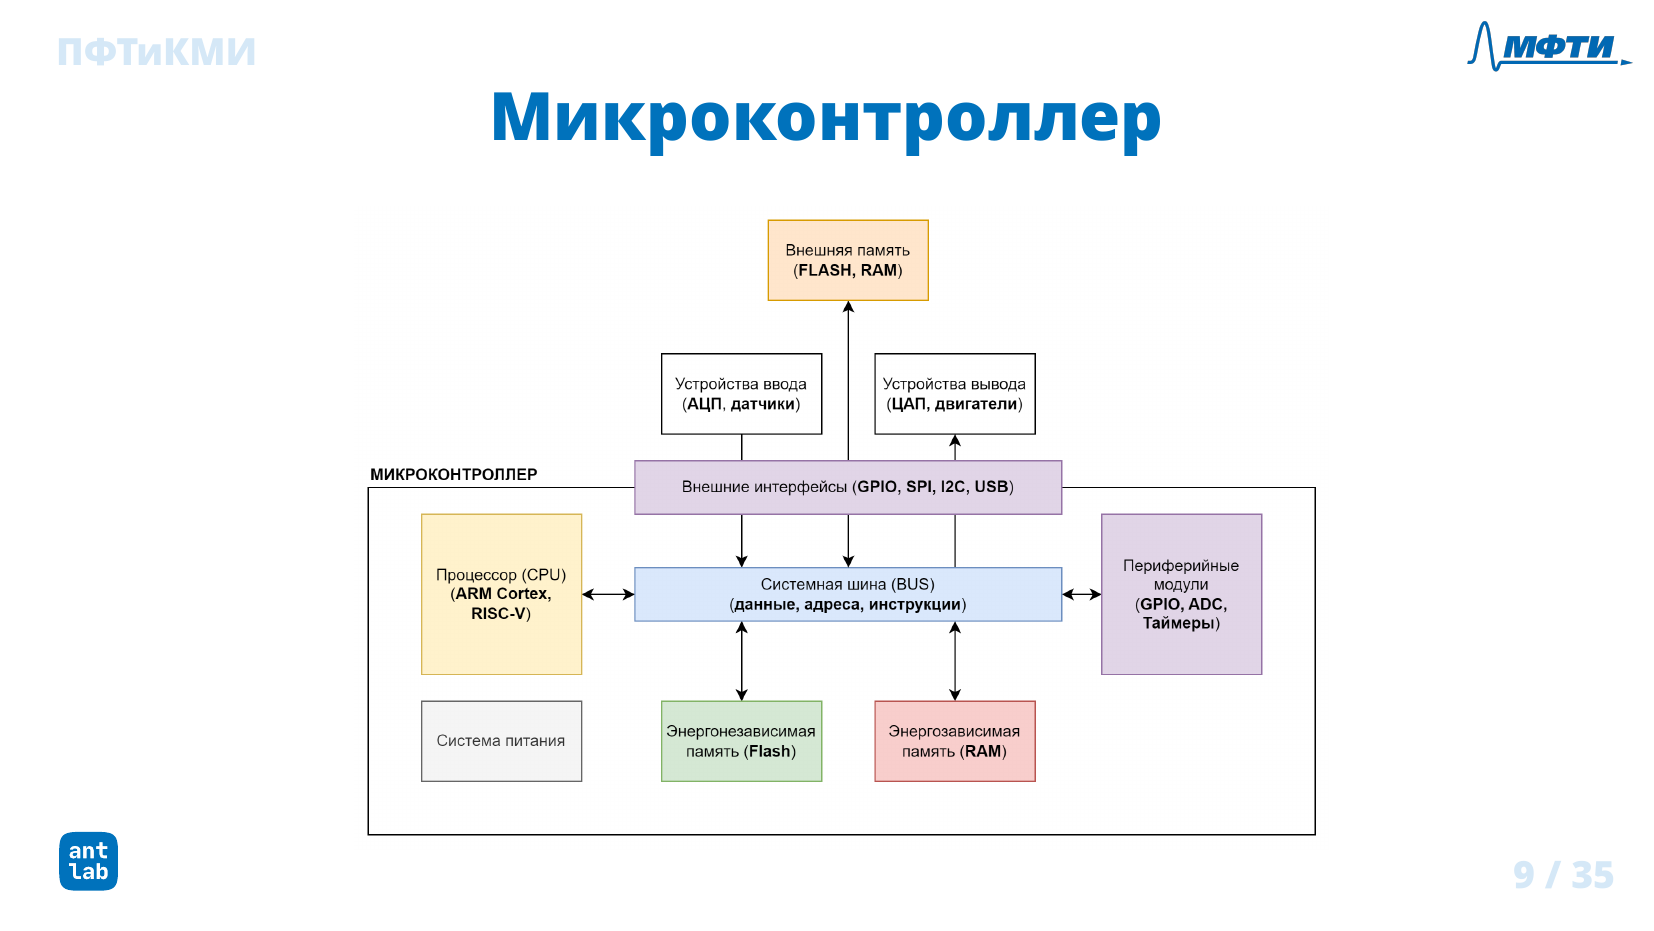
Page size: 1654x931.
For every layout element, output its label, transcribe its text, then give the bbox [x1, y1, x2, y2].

title Микроконтроллер [82, 37, 1571, 193]
picture [1446, 0, 1654, 93]
picture [354, 206, 1329, 850]
